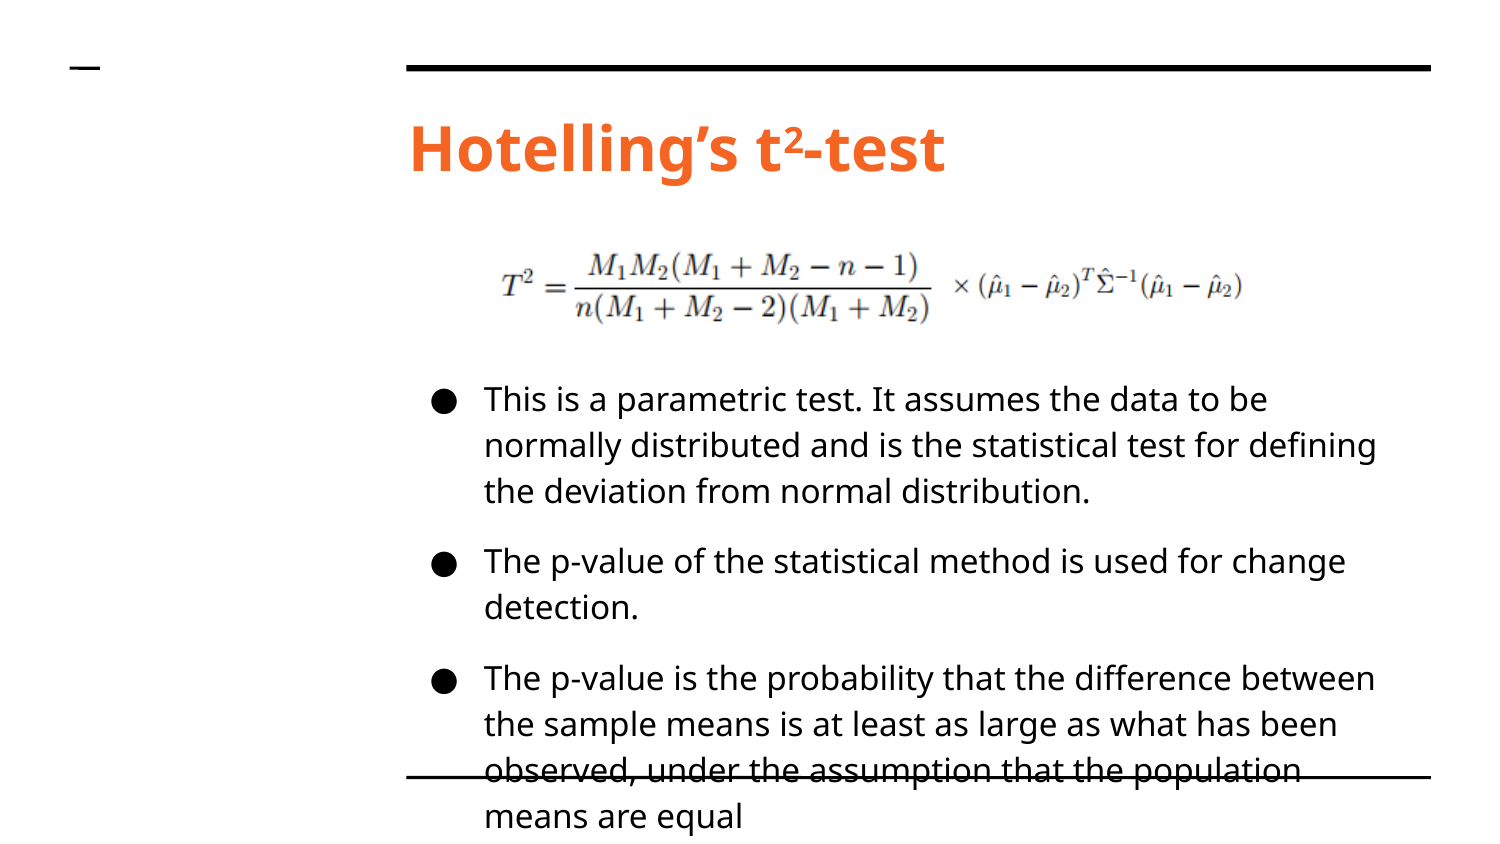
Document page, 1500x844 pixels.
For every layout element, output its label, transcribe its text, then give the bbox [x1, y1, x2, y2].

title Hotelling’s t2-test [393, 94, 1431, 199]
list This is a parametric test. It assumes the data to be normally distributed and is the statistical test for defining the deviation from normal distribution. The p-value of the statistical method is used for change detection. The p-value is the probability that the difference between the sample means is at least as large as what has been observed, under the assumption that the population means are equal [393, 357, 1431, 743]
picture [470, 237, 1246, 331]
